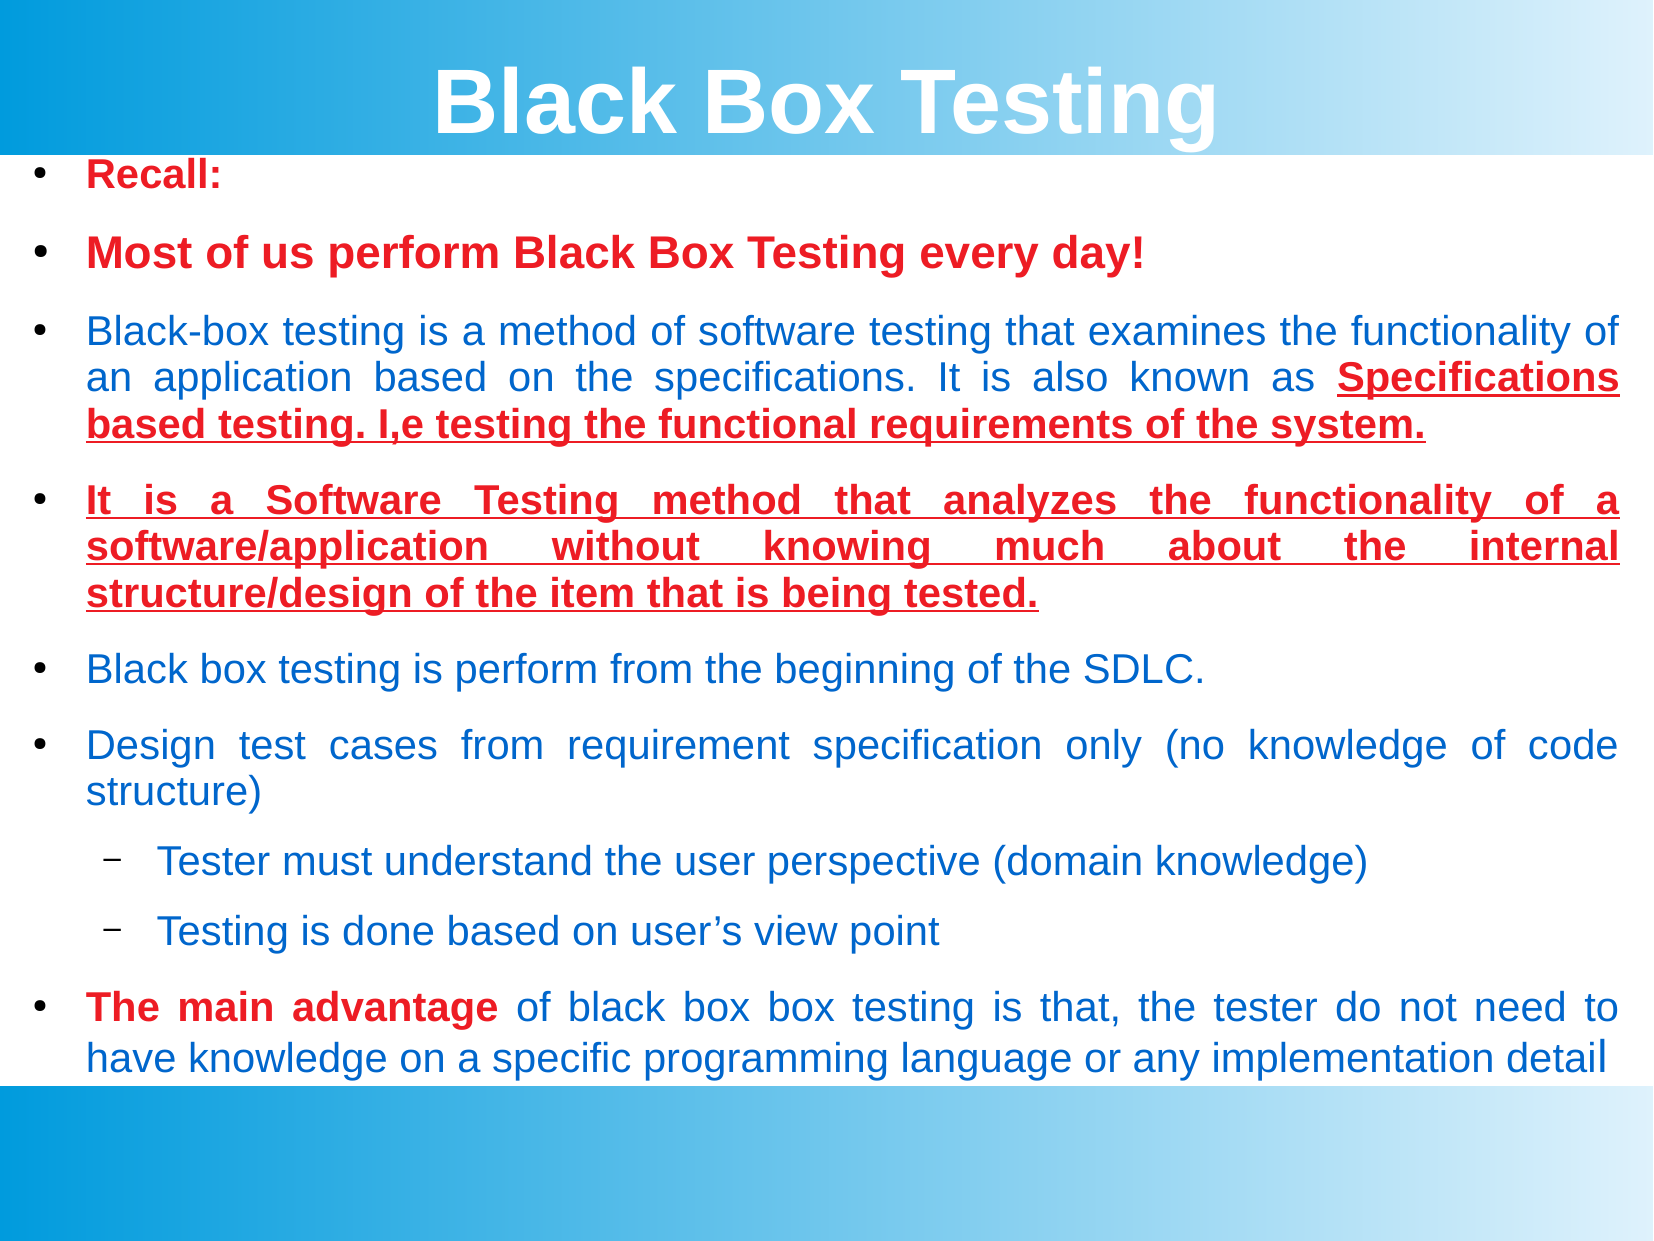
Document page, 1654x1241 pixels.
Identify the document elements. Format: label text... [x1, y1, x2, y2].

title Black Box Testing [82, 49, 1571, 150]
list Recall: Most of us perform Black Box Testing every day! Black-box testing is a method of software testing that examines the functionality of an application based on the specifications. It is also known as Specifications based testing. I,e testing the functional requirements of the system. It is a Software Testing method that analyzes the functionality of a software/application without knowing much about the internal structure/design of the item that is being tested. Black box testing is perform from the beginning of the SDLC. Design test cases from requirement specification only (no knowledge of code structure) Tester must understand the user perspective (domain knowledge) Testing is done based on user’s view point The main advantage of black box box testing is that, the tester do not need to have knowledge on a specific programming language or any implementation detail [15, 150, 1621, 871]
